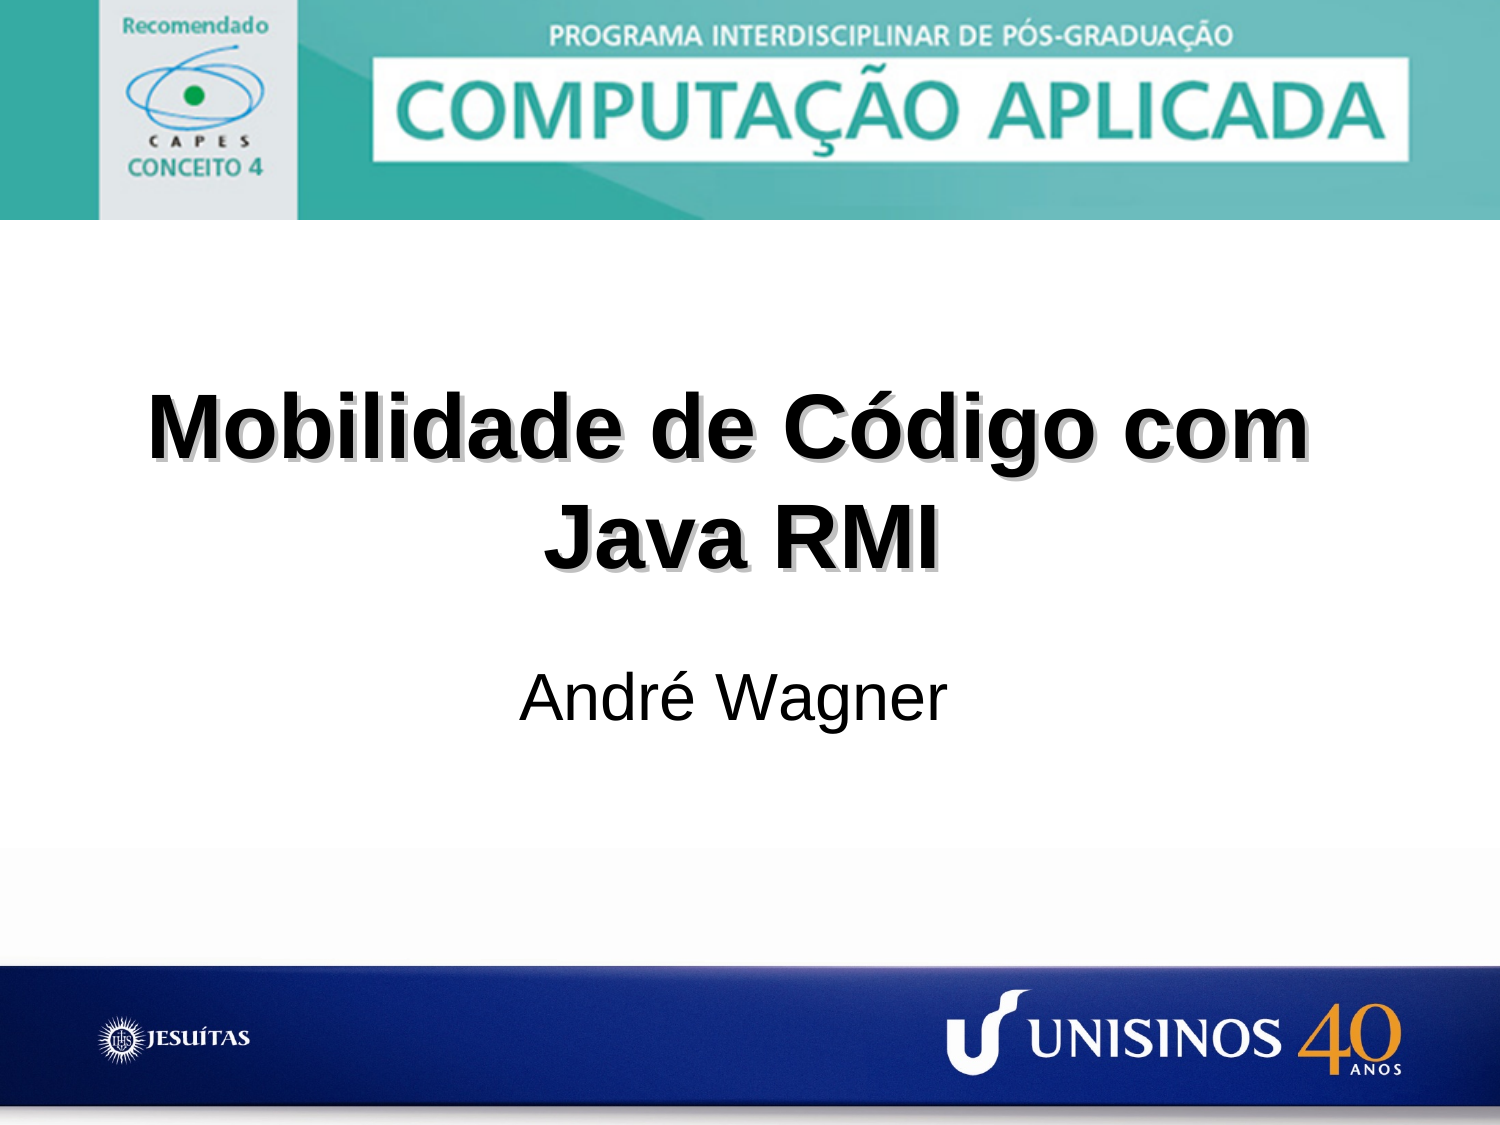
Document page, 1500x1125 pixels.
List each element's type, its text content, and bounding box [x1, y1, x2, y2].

picture [0, 0, 1500, 220]
subtitle André Wagner [59, 471, 1410, 916]
picture [0, 848, 1500, 1125]
title Mobilidade de Código com Java RMI [67, 358, 1418, 595]
